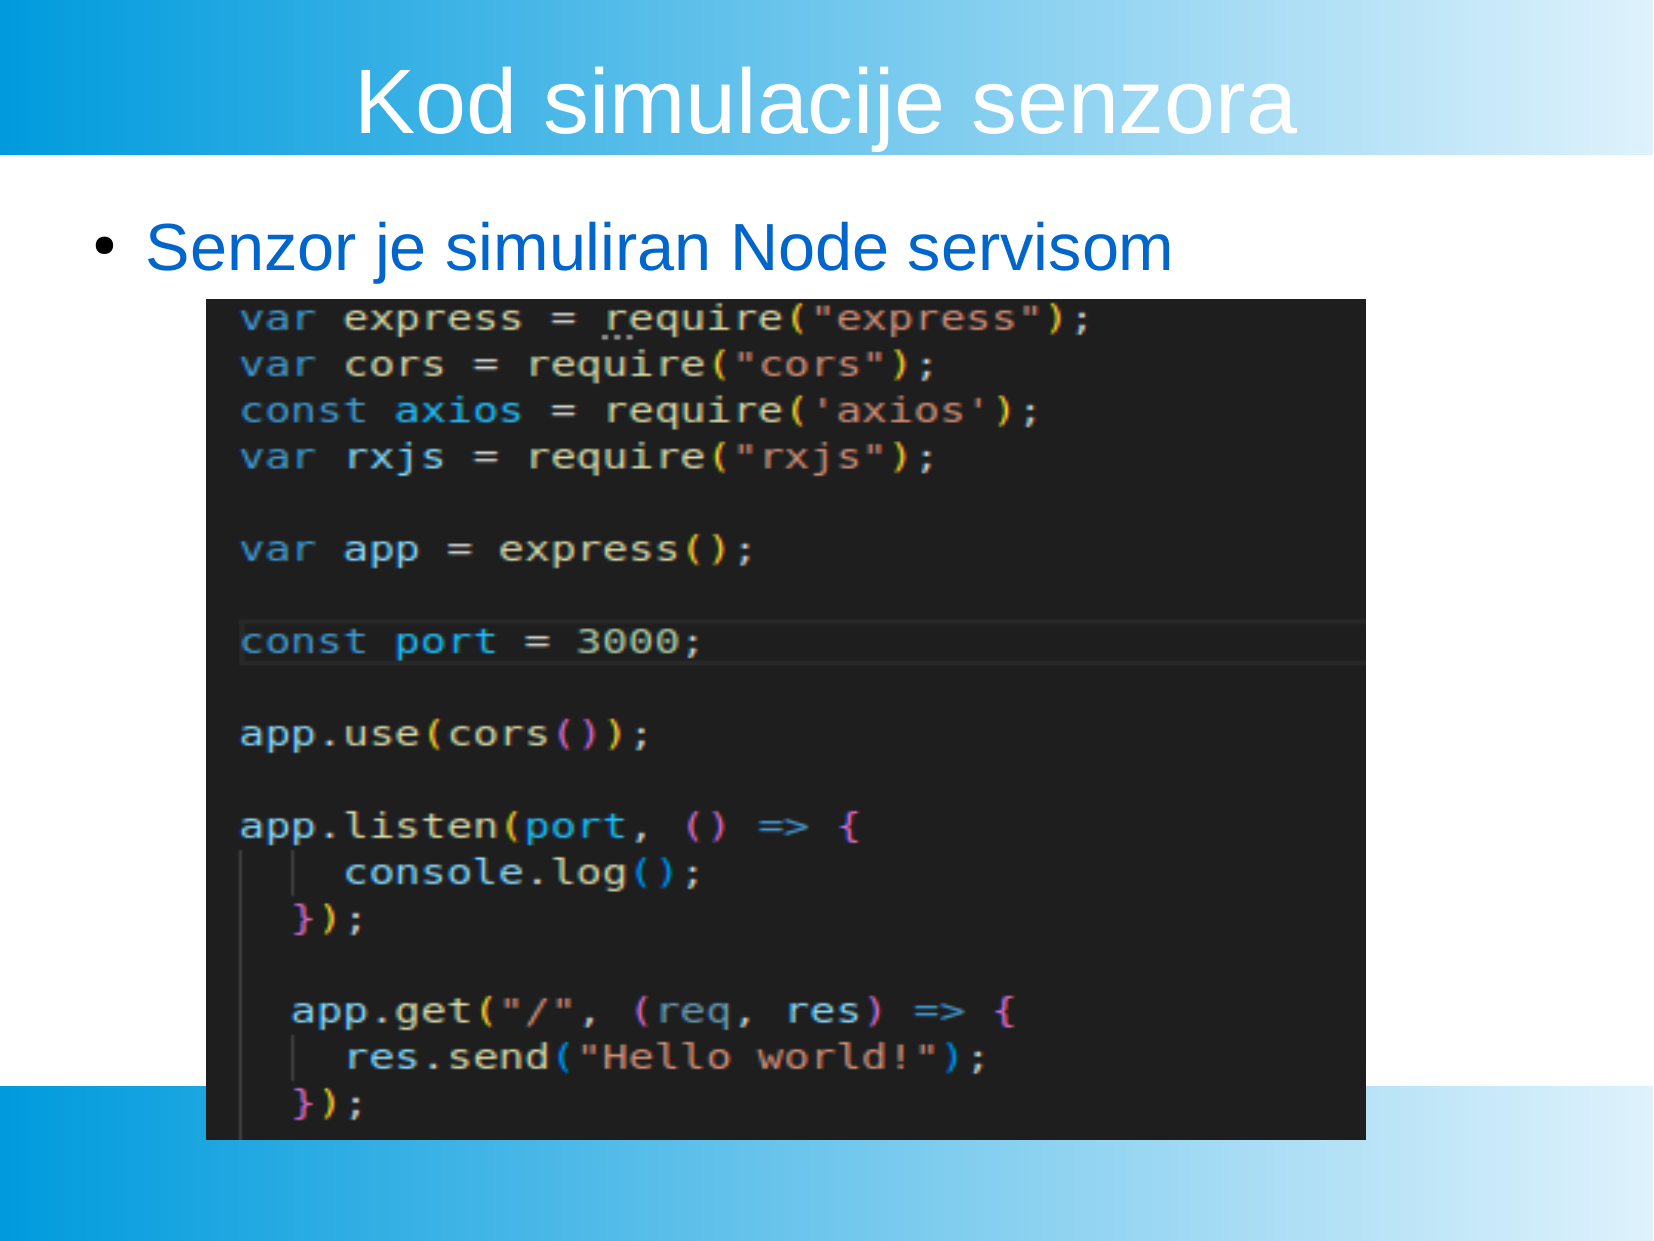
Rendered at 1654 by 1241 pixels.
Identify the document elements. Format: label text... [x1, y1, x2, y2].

list Senzor je simuliran Node servisom [75, 210, 1564, 930]
title Kod simulacije senzora [82, 49, 1571, 155]
picture [206, 299, 1366, 1141]
